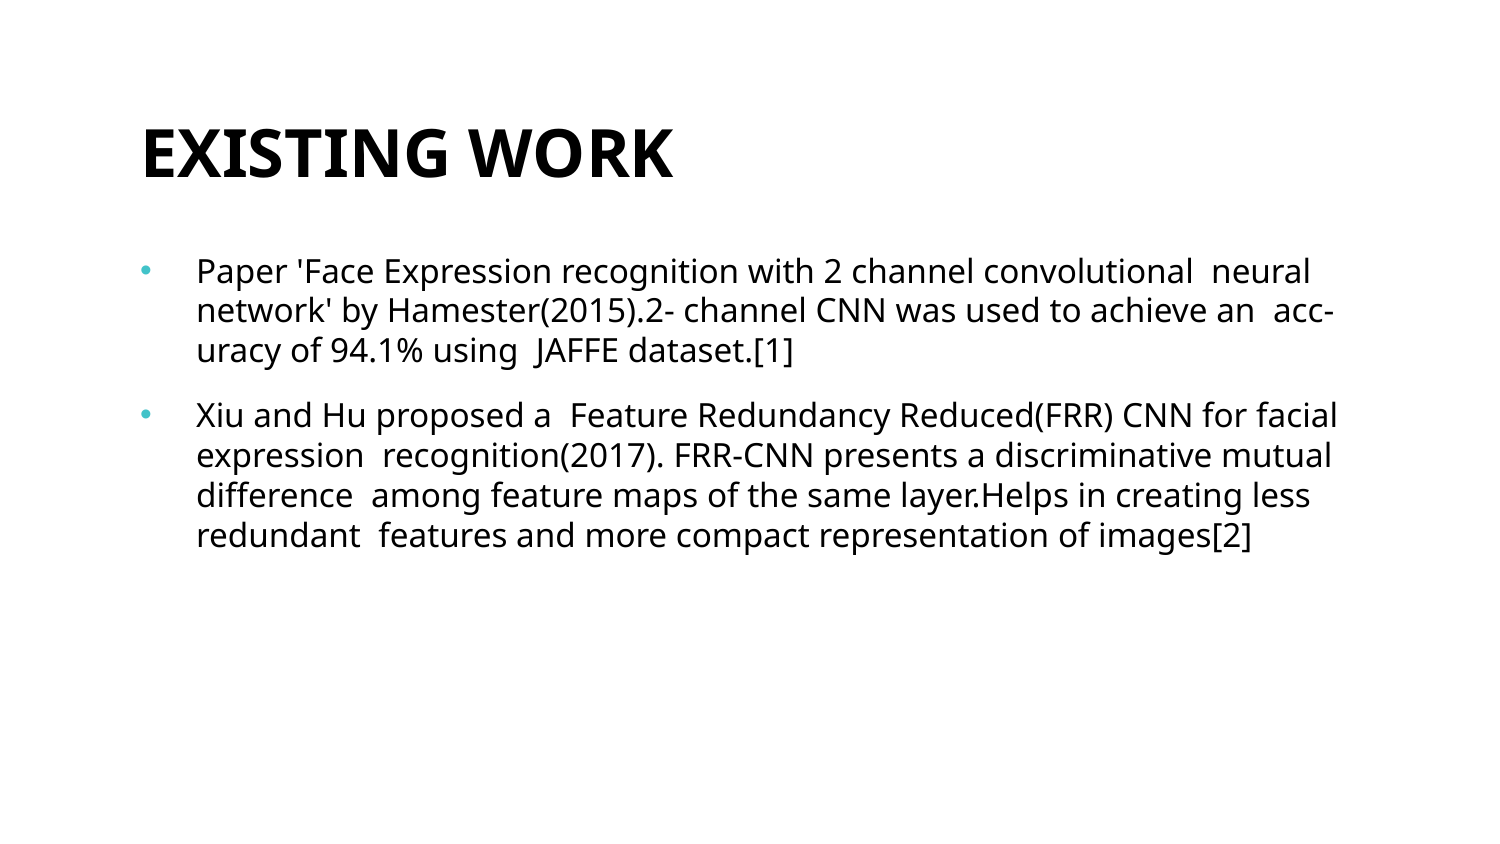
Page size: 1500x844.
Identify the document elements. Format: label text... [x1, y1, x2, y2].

list Paper 'Face Expression recognition with 2 channel convolutional neural network' by Hamester(2015).2- channel CNN was used to achieve an acc-uracy of 94.1% using JAFFE dataset.[1] Xiu and Hu proposed a Feature Redundancy Reduced(FRR) CNN for facial expression recognition(2017). FRR-CNN presents a discriminative mutual difference among feature maps of the same layer.Helps in creating less redundant features and more compact representation of images[2] [125, 234, 1375, 735]
title EXISTING WORK [125, 57, 1375, 198]
